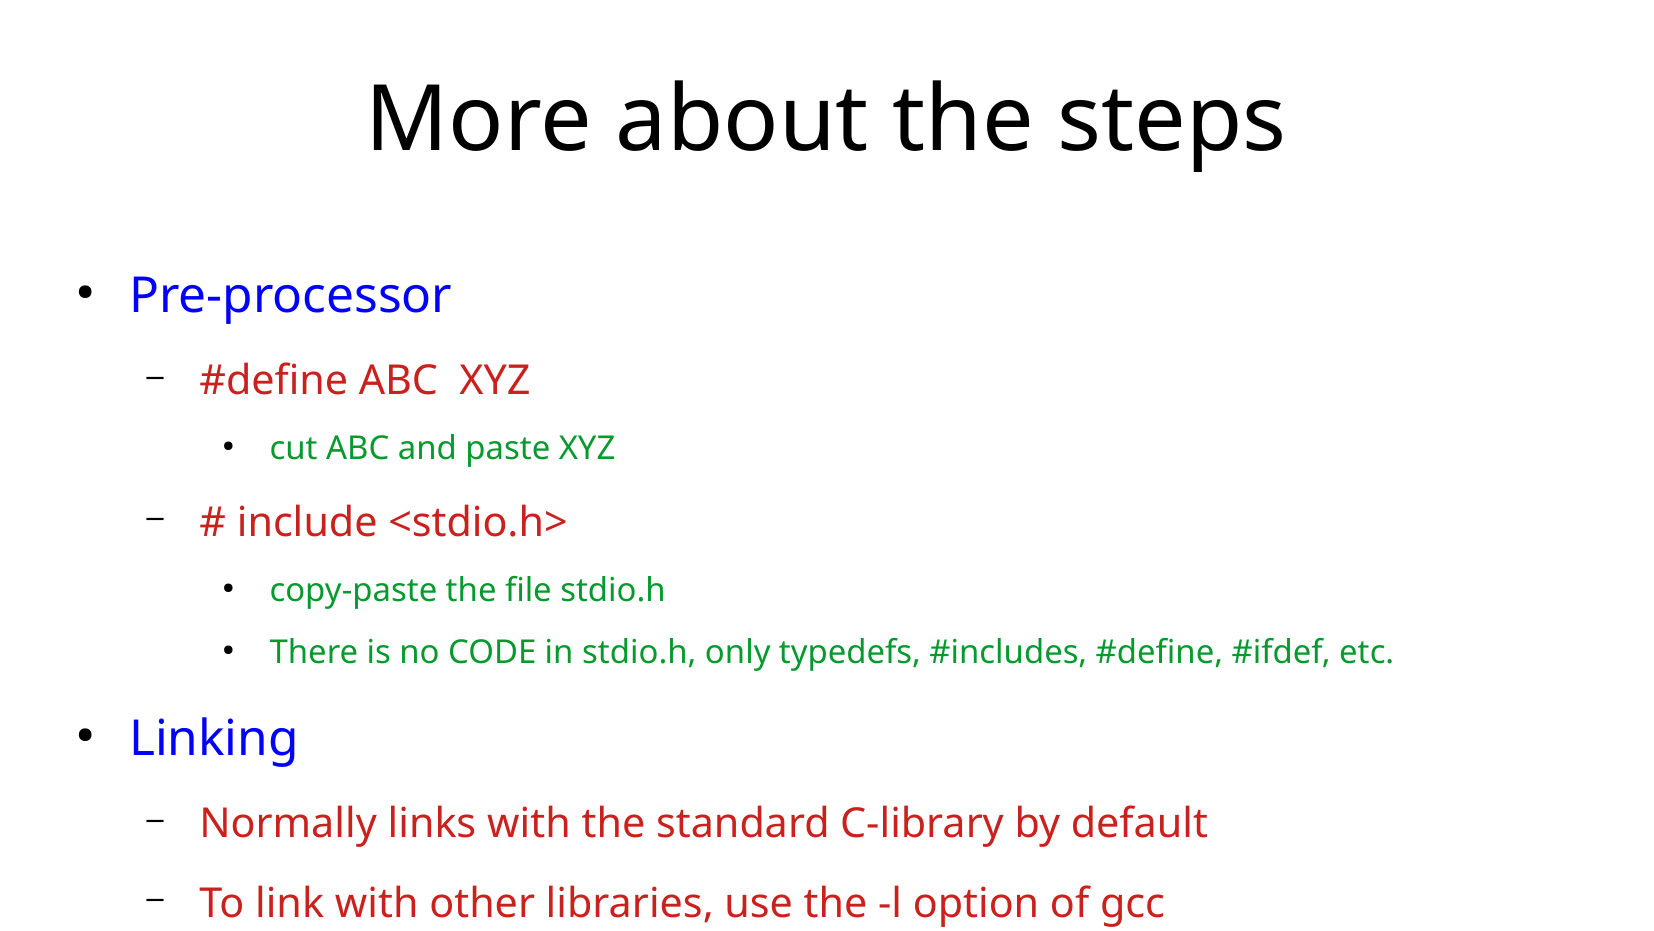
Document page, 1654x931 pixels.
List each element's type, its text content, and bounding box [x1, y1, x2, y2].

title More about the steps [82, 37, 1571, 193]
list Pre-processor #define ABC XYZ cut ABC and paste XYZ # include <stdio.h> copy-paste the file stdio.h There is no CODE in stdio.h, only typedefs, #includes, #define, #ifdef, etc. Linking Normally links with the standard C-library by default To link with other libraries, use the -l option of gcc cc main.c -lm -lncurses -o main # links with libm.so and libncurses.so [59, 259, 1630, 931]
